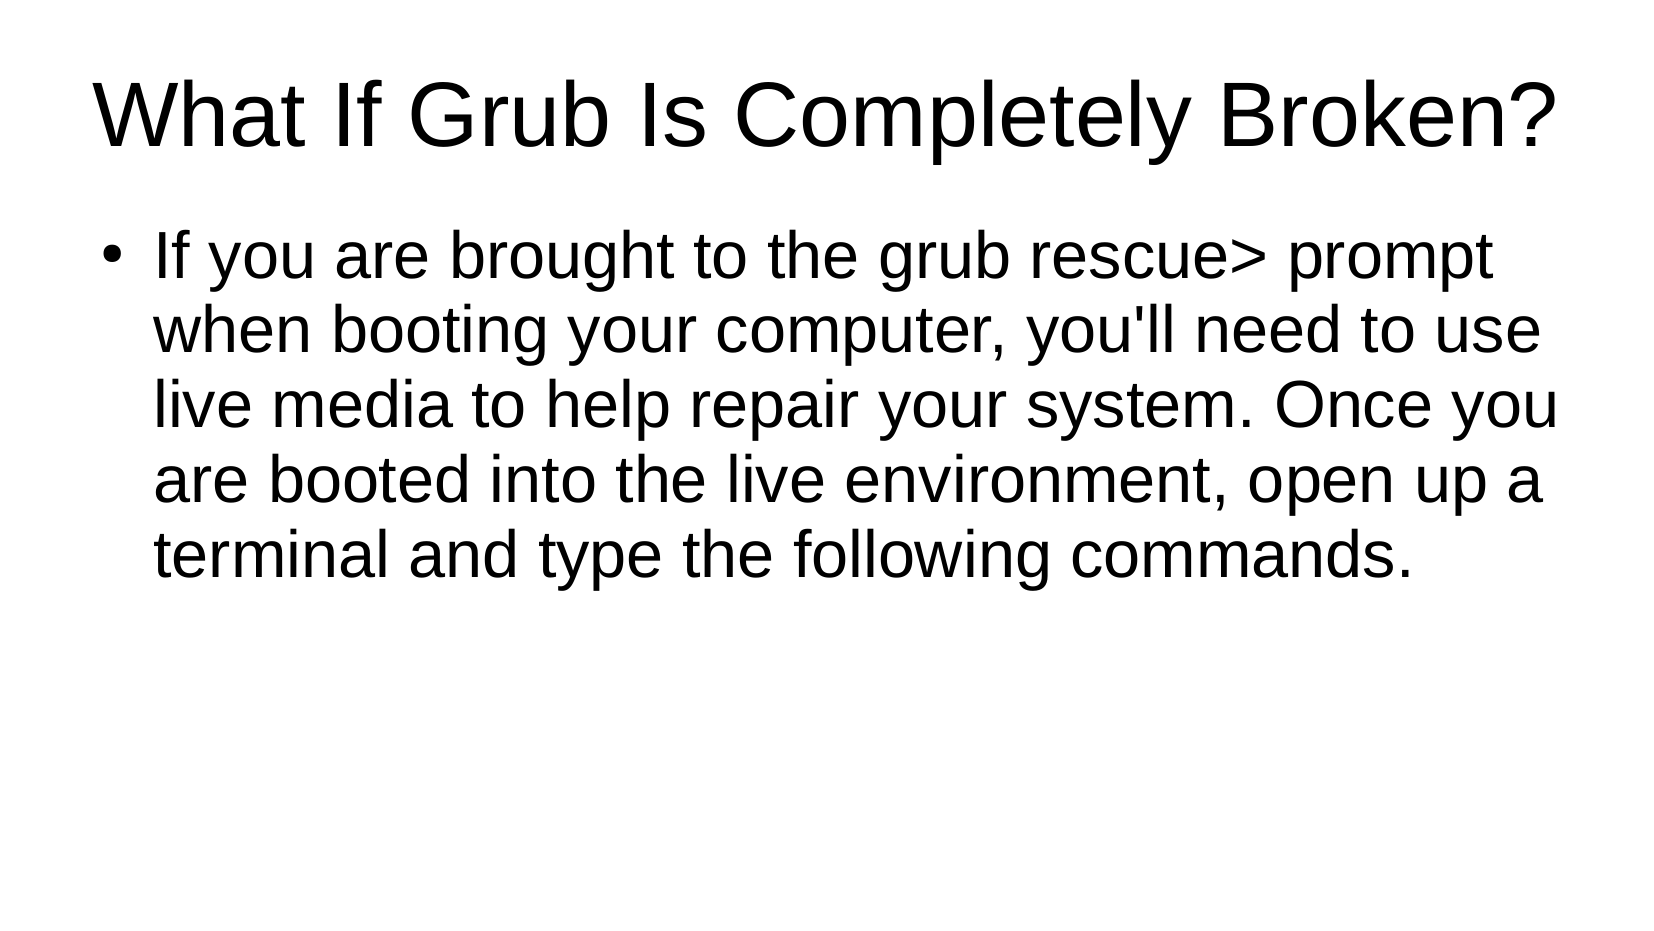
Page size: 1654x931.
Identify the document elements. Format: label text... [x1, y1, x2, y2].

title What If Grub Is Completely Broken? [82, 37, 1571, 193]
list If you are brought to the grub rescue> prompt when booting your computer, you'll need to use live media to help repair your system. Once you are booted into the live environment, open up a terminal and type the following commands. [82, 217, 1571, 758]
